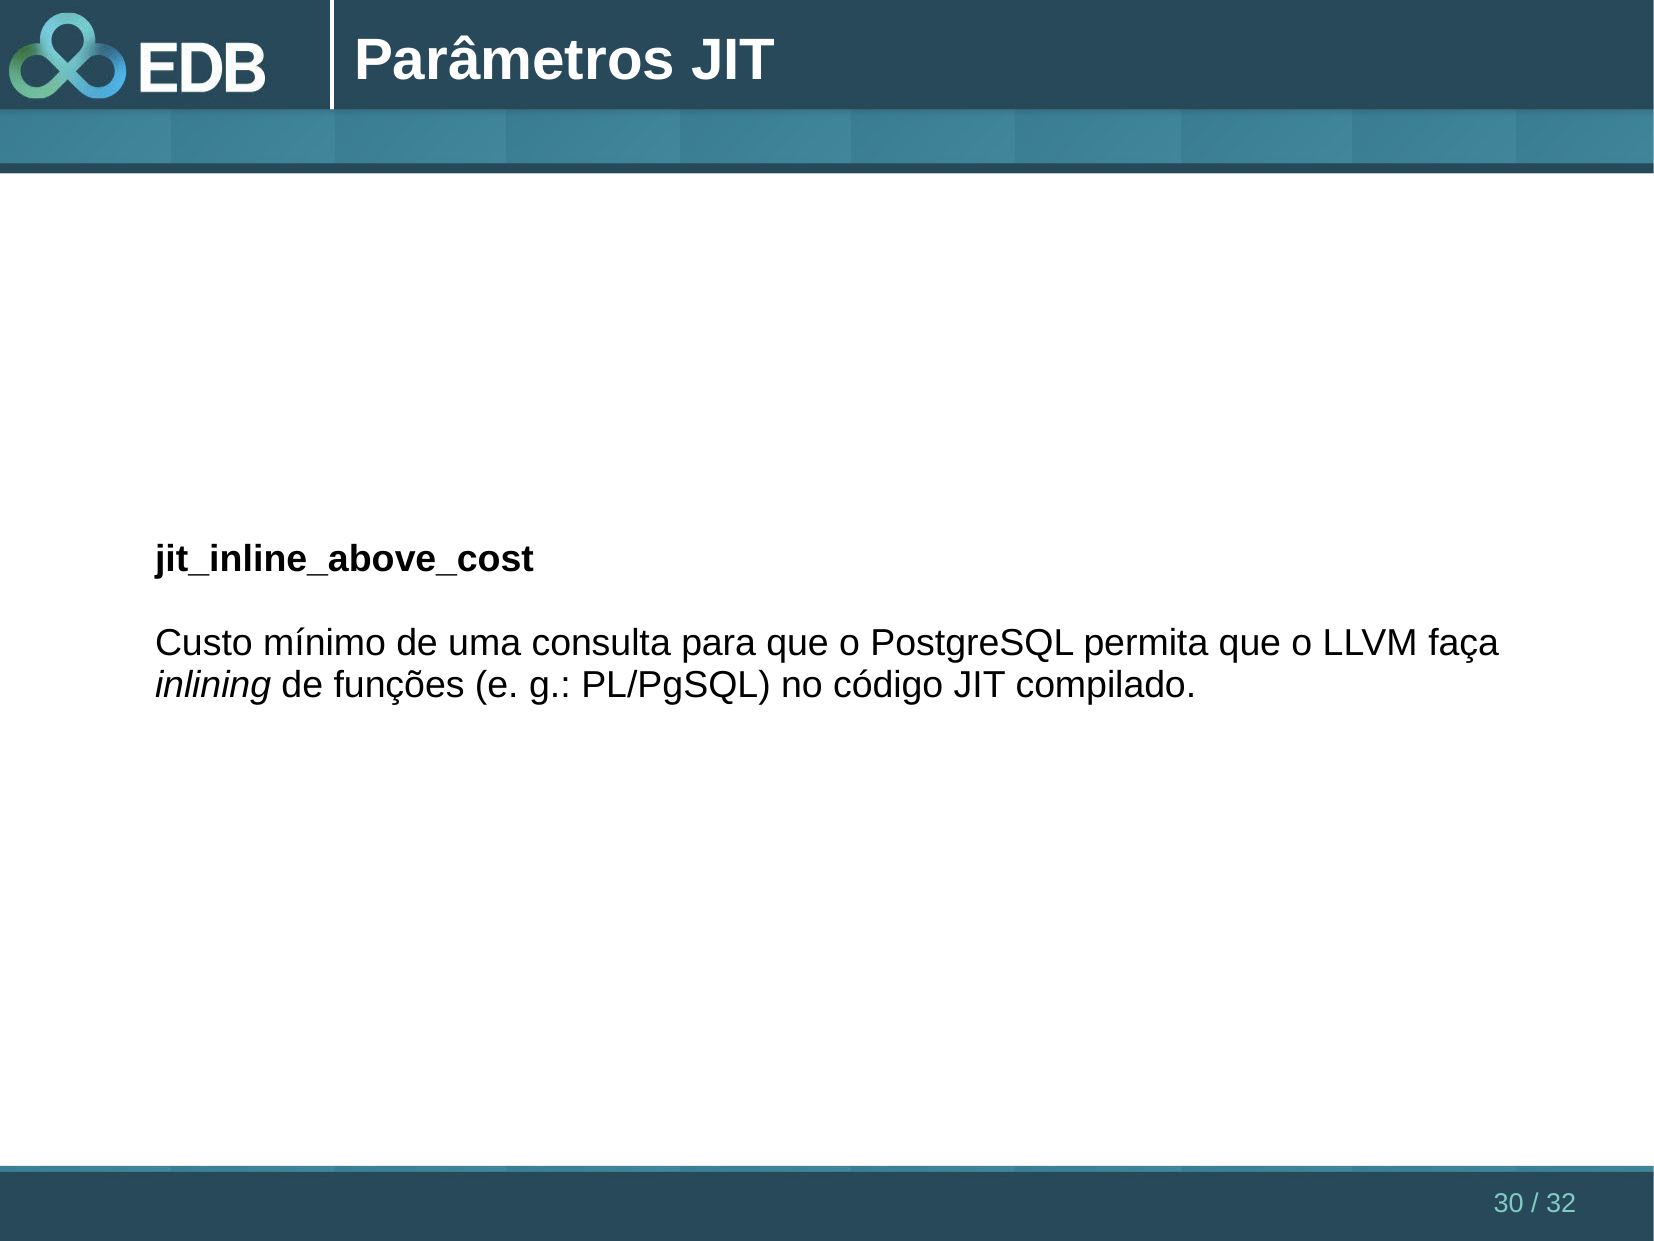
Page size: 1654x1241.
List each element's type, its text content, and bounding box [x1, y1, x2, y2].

picture [0, 0, 1654, 1241]
text_box jit_inline_above_cost Custo mínimo de uma consulta para que o PostgreSQL permita que o LLVM faça inlining de funções (e. g.: PL/PgSQL) no código JIT compilado. [140, 530, 1517, 714]
title Parâmetros JIT [354, 26, 1595, 92]
